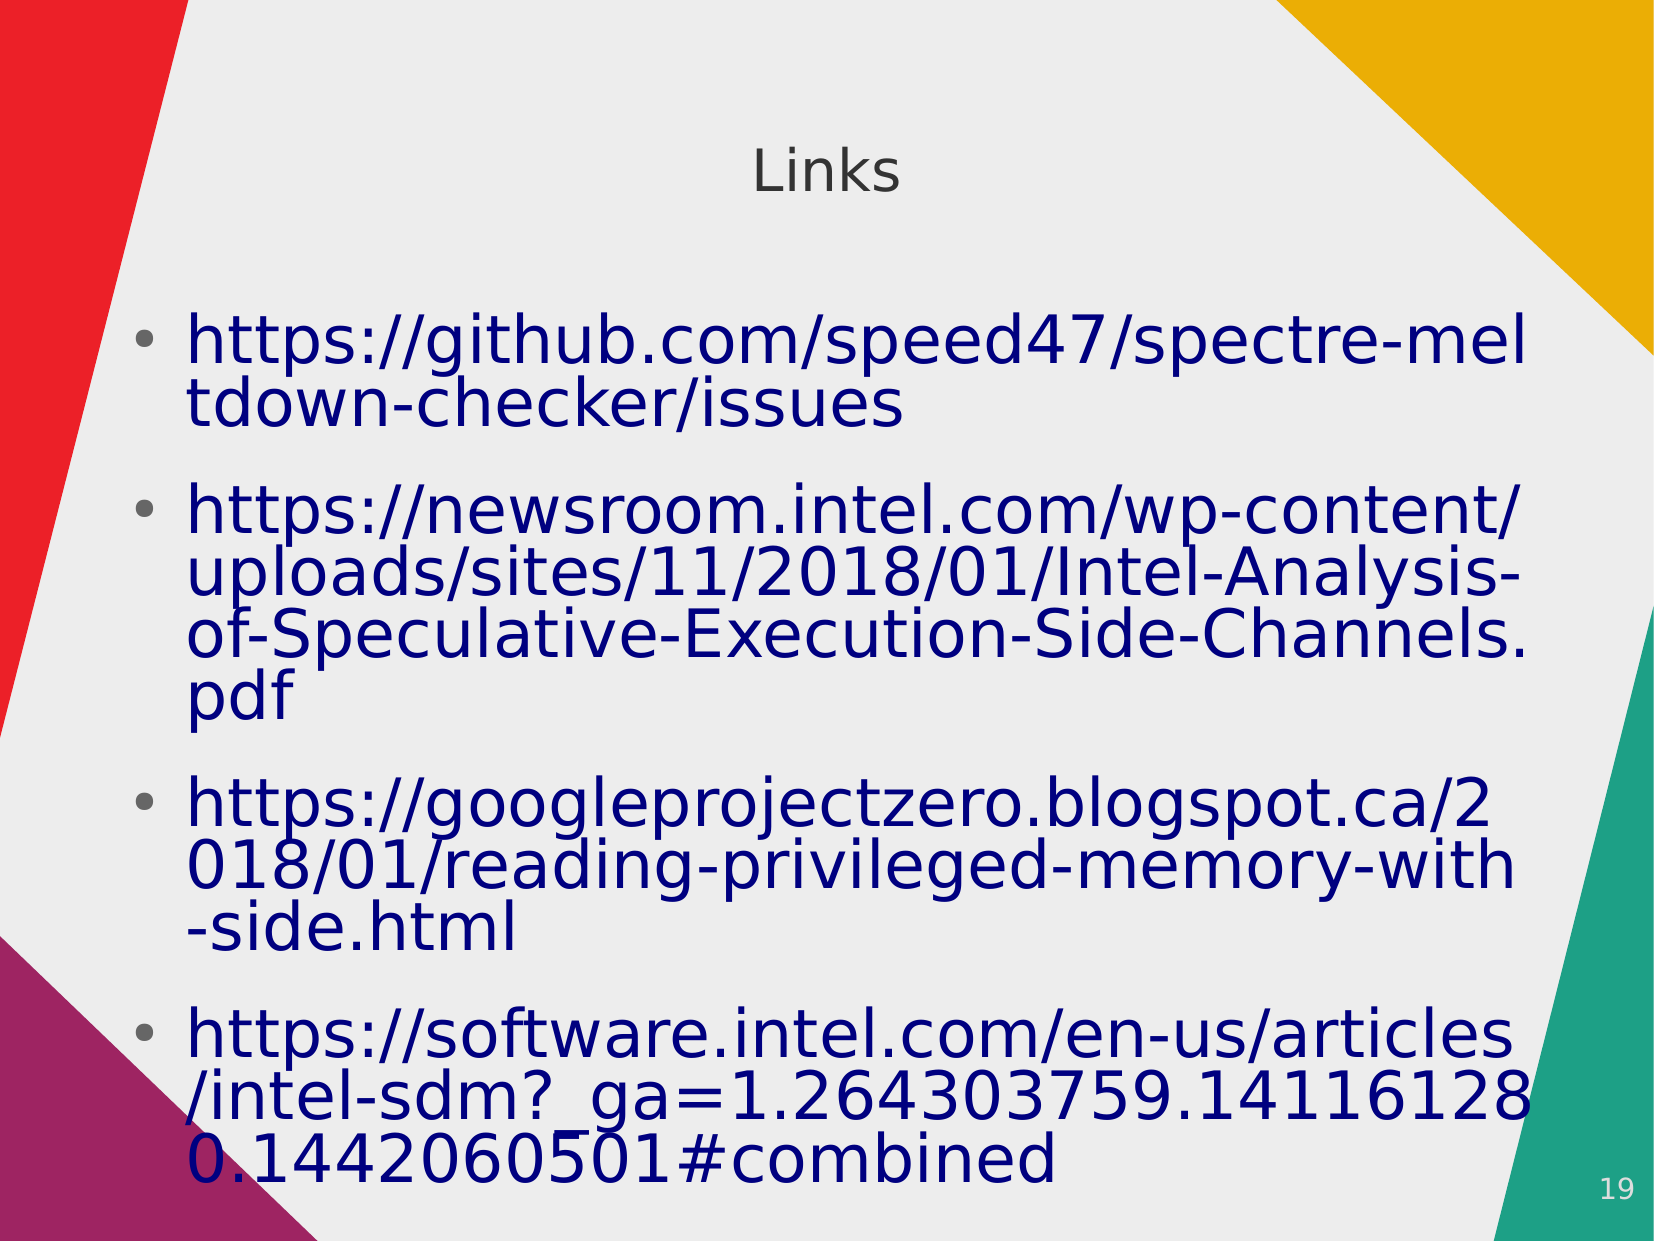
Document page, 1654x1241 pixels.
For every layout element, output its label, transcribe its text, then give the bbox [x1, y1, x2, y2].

list https://github.com/speed47/spectre-meltdown-checker/issues https://newsroom.intel.com/wp-content/uploads/sites/11/2018/01/Intel-Analysis-of-Speculative-Execution-Side-Channels.pdf https://googleprojectzero.blogspot.ca/2018/01/reading-privileged-memory-with-side.html https://software.intel.com/en-us/articles/intel-sdm?_ga=1.264303759.141161280.1442060501#combined [114, 302, 1539, 1033]
title Links [114, 73, 1539, 271]
